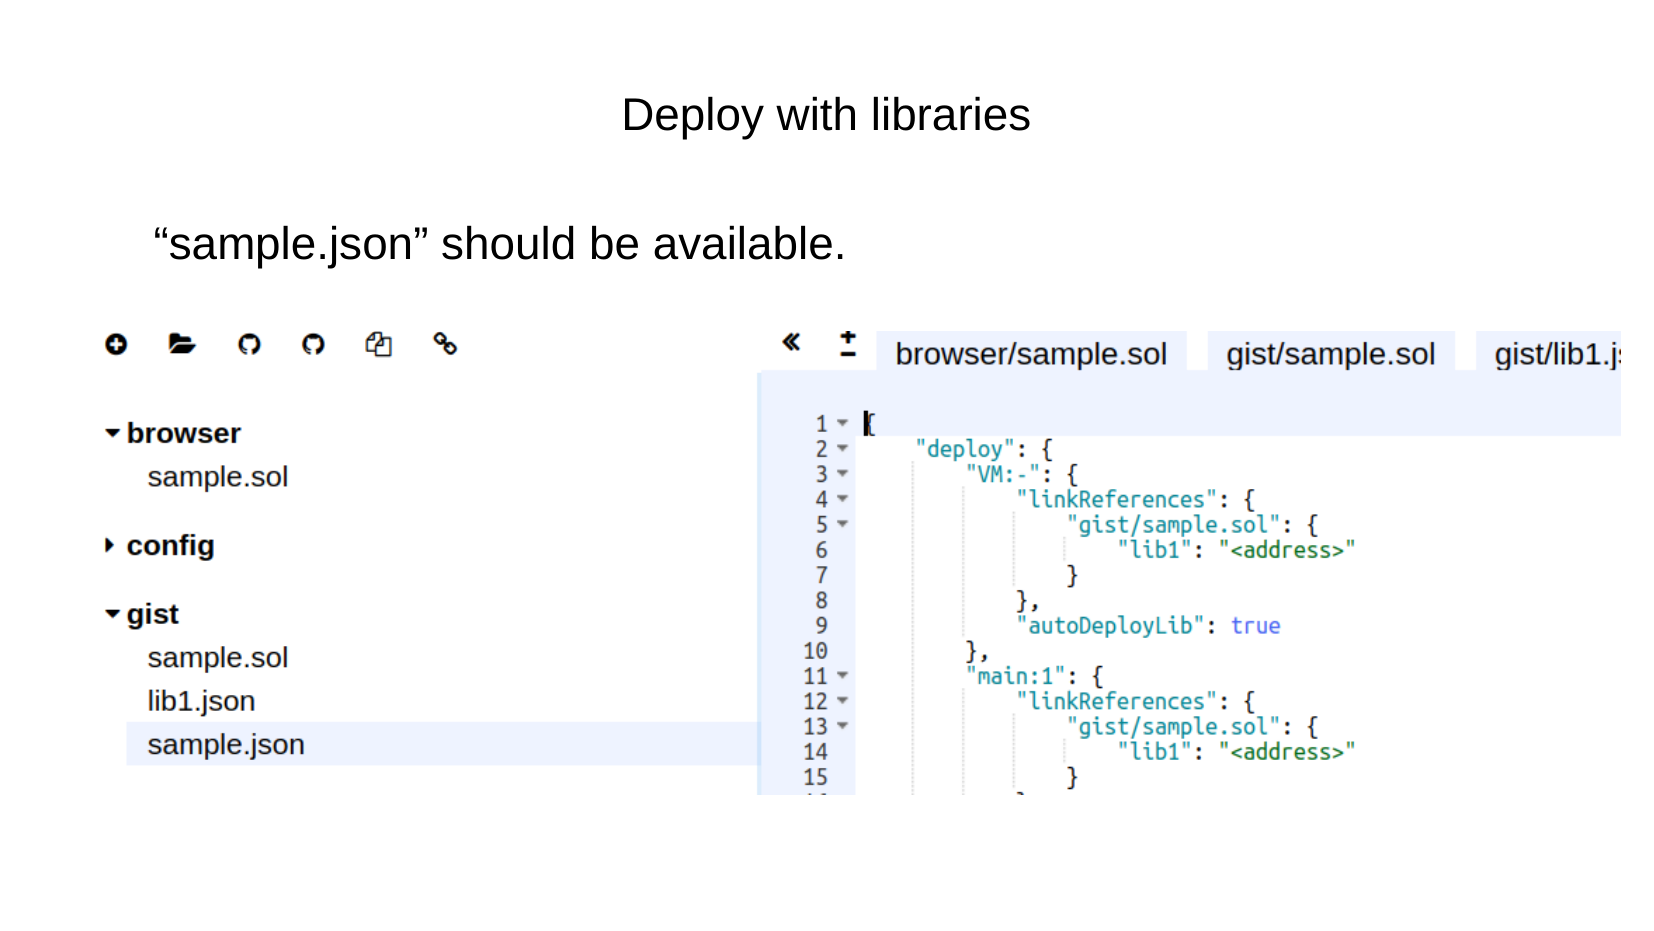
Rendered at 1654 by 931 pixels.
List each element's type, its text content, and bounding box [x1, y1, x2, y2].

picture [93, 331, 1621, 796]
title Deploy with libraries [82, 37, 1571, 193]
list “sample.json” should be available. [82, 217, 1571, 758]
